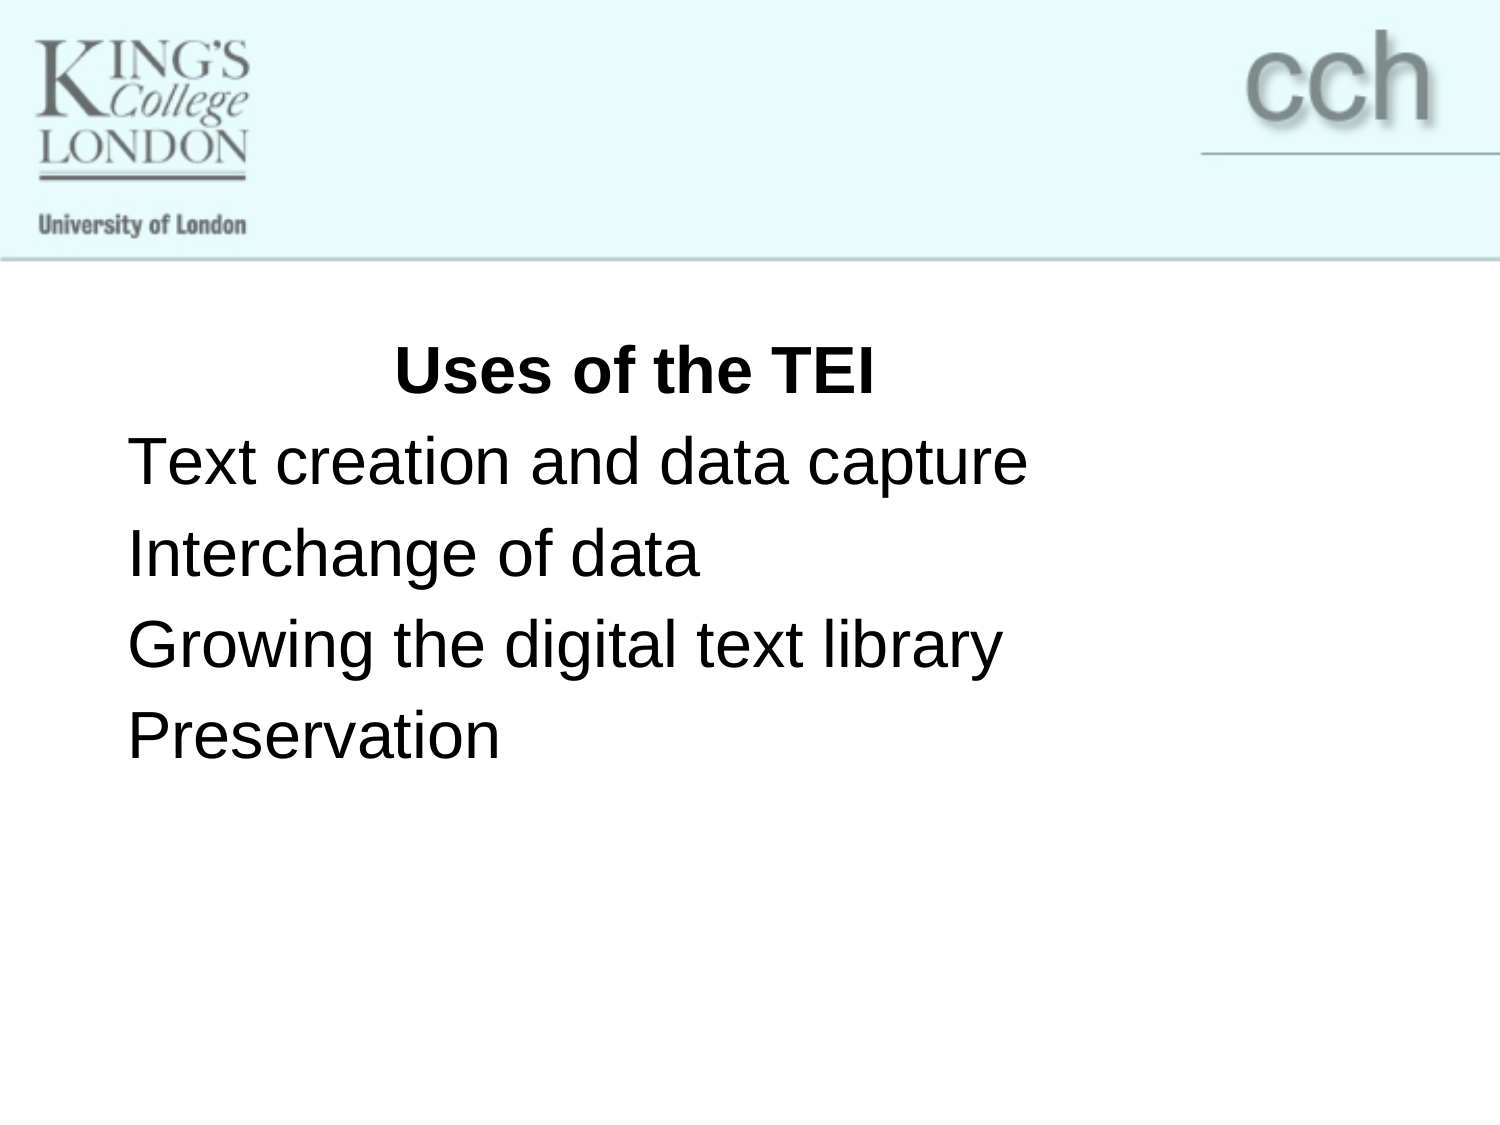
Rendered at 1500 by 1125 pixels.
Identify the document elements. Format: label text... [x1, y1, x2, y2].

list Uses of the TEI Text creation and data capture Interchange of data Growing the digital text library Preservation [112, 324, 1388, 1001]
picture [0, 0, 1500, 1125]
